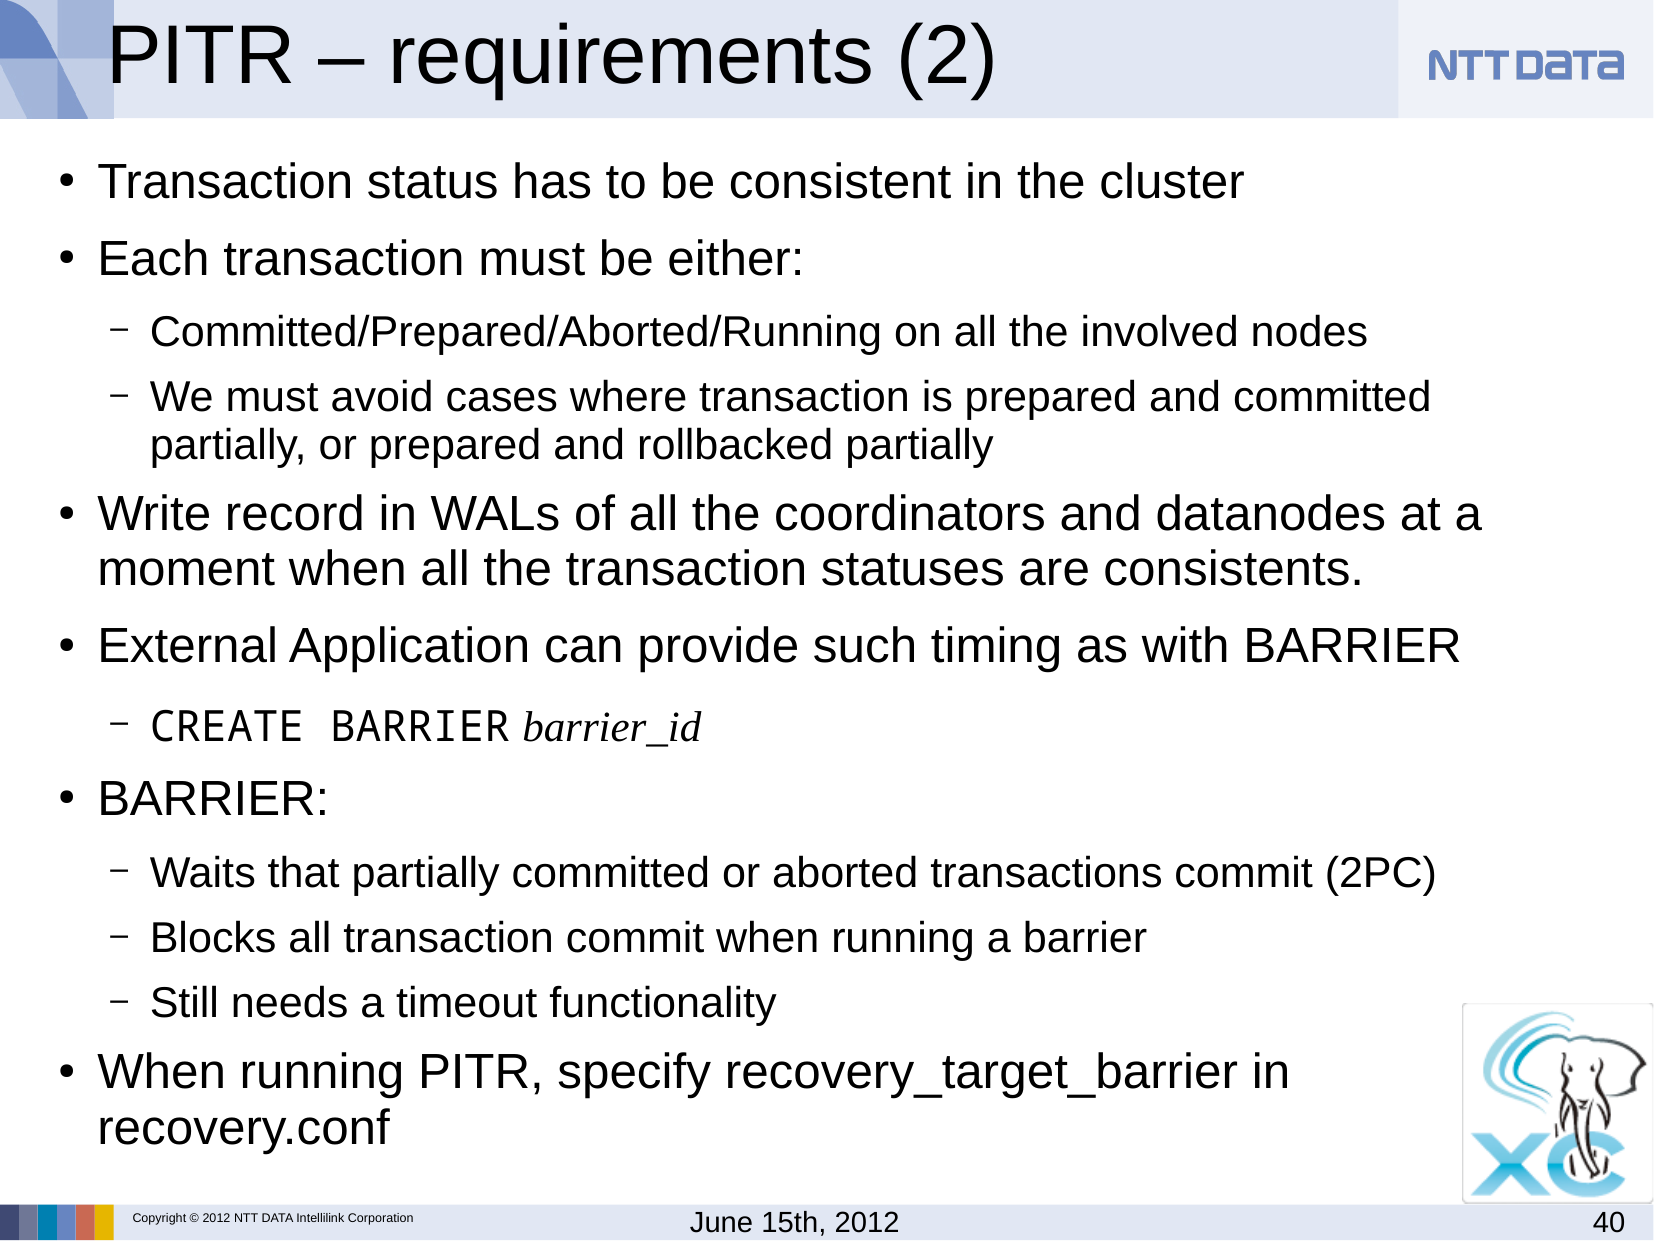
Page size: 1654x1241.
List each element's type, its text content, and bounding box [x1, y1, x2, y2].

picture [1462, 1003, 1654, 1204]
title PITR – requirements (2) [106, 7, 1399, 101]
list Transaction status has to be consistent in the cluster Each transaction must be either: Committed/Prepared/Aborted/Running on all the involved nodes We must avoid cases where transaction is prepared and committed partially, or prepared and rollbacked partially Write record in WALs of all the coordinators and datanodes at a moment when all the transaction statuses are consistents. External Application can provide such timing as with BARRIER CREATE BARRIER barrier_id BARRIER: Waits that partially committed or aborted transactions commit (2PC) Blocks all transaction commit when running a barrier Still needs a timeout functionality When running PITR, specify recovery_target_barrier in recovery.conf [44, 153, 1501, 1182]
picture [1429, 50, 1624, 80]
picture [0, 0, 114, 119]
